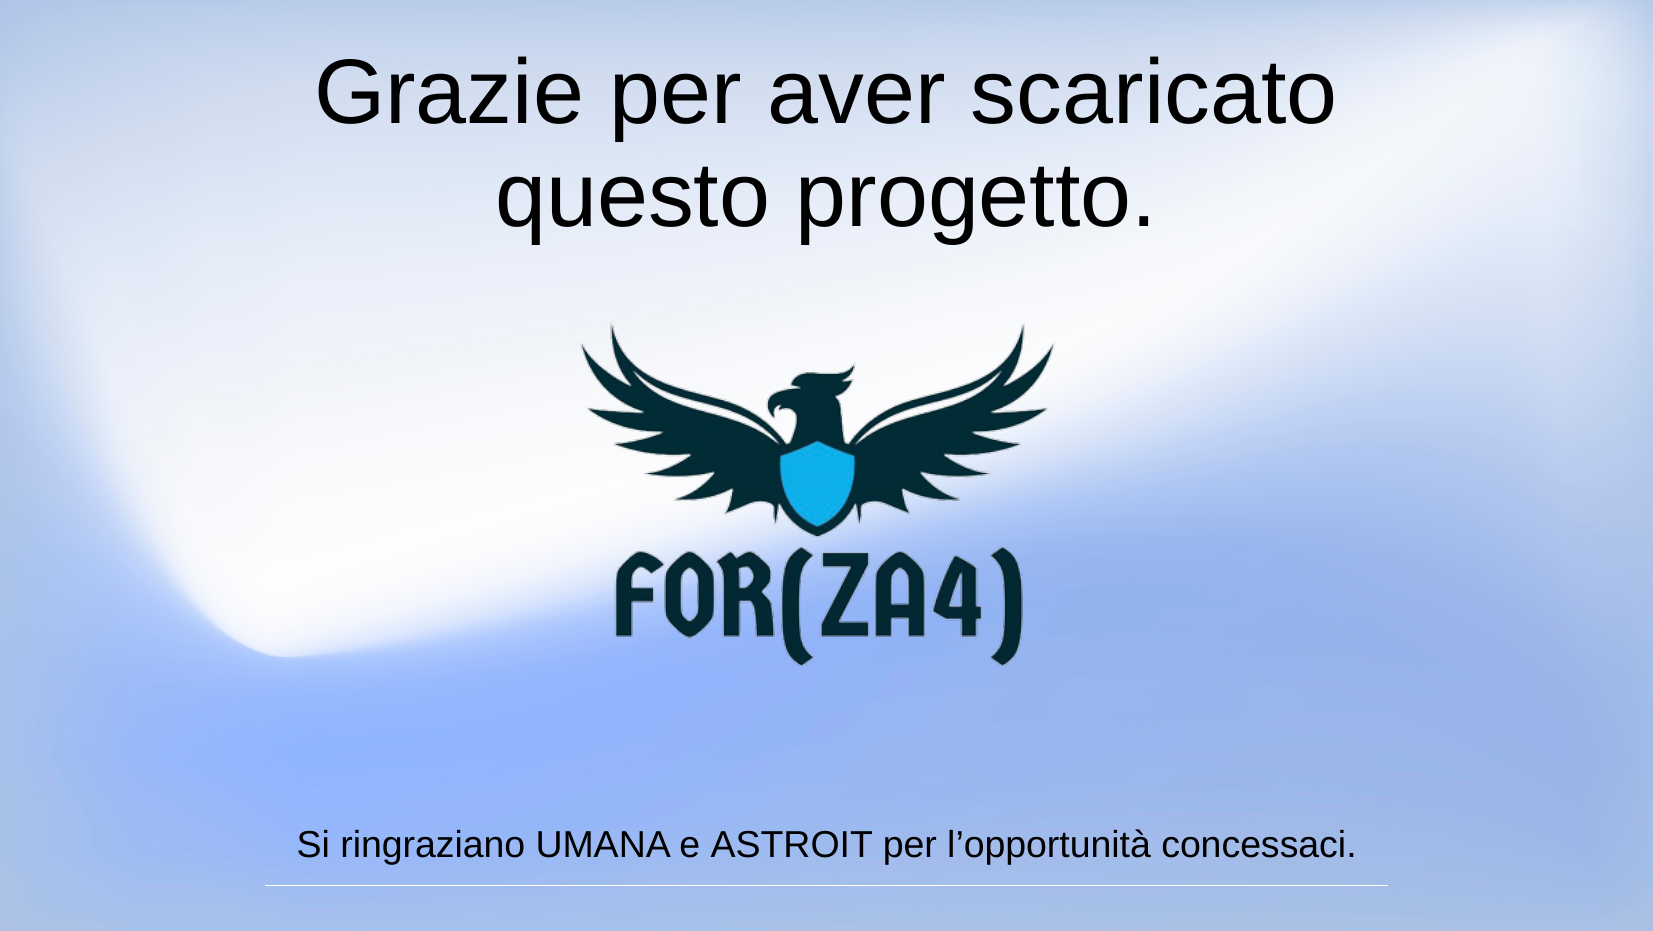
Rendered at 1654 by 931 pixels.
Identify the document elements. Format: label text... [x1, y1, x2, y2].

picture [0, 0, 1654, 931]
text_box Grazie per aver scaricato questo progetto. [177, 33, 1477, 384]
text_box Si ringraziano UMANA e ASTROIT per l’opportunità concessaci. [280, 816, 1374, 916]
